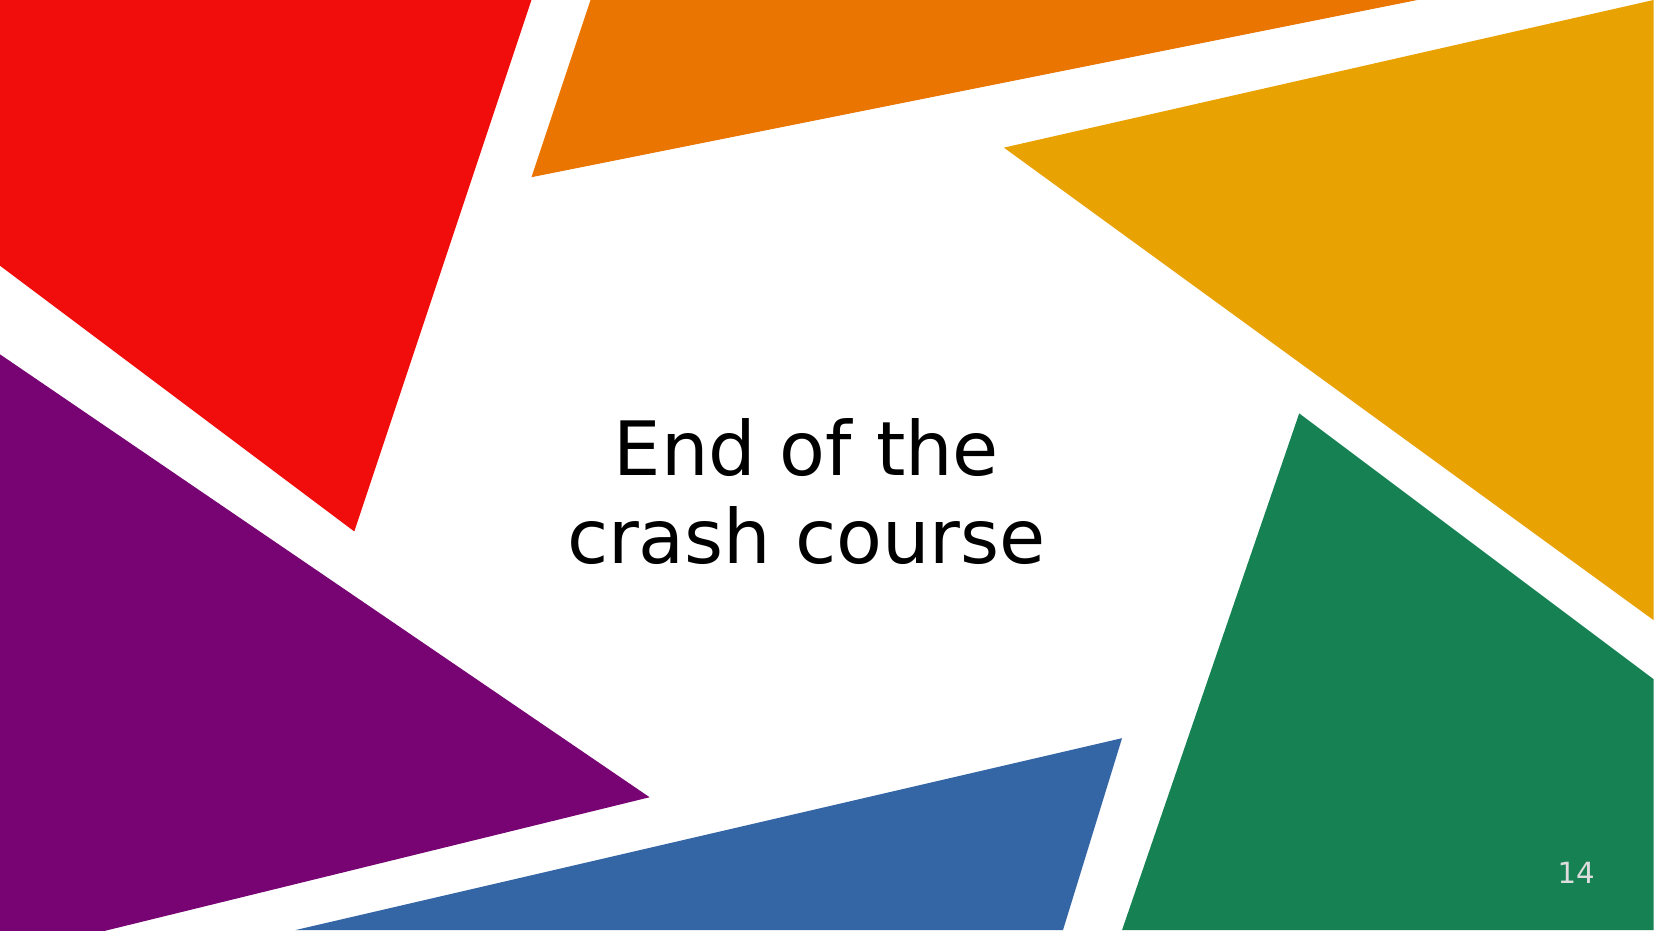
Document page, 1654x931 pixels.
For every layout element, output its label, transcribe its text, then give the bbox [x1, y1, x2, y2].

text_box End of the crash course [566, 318, 1047, 669]
